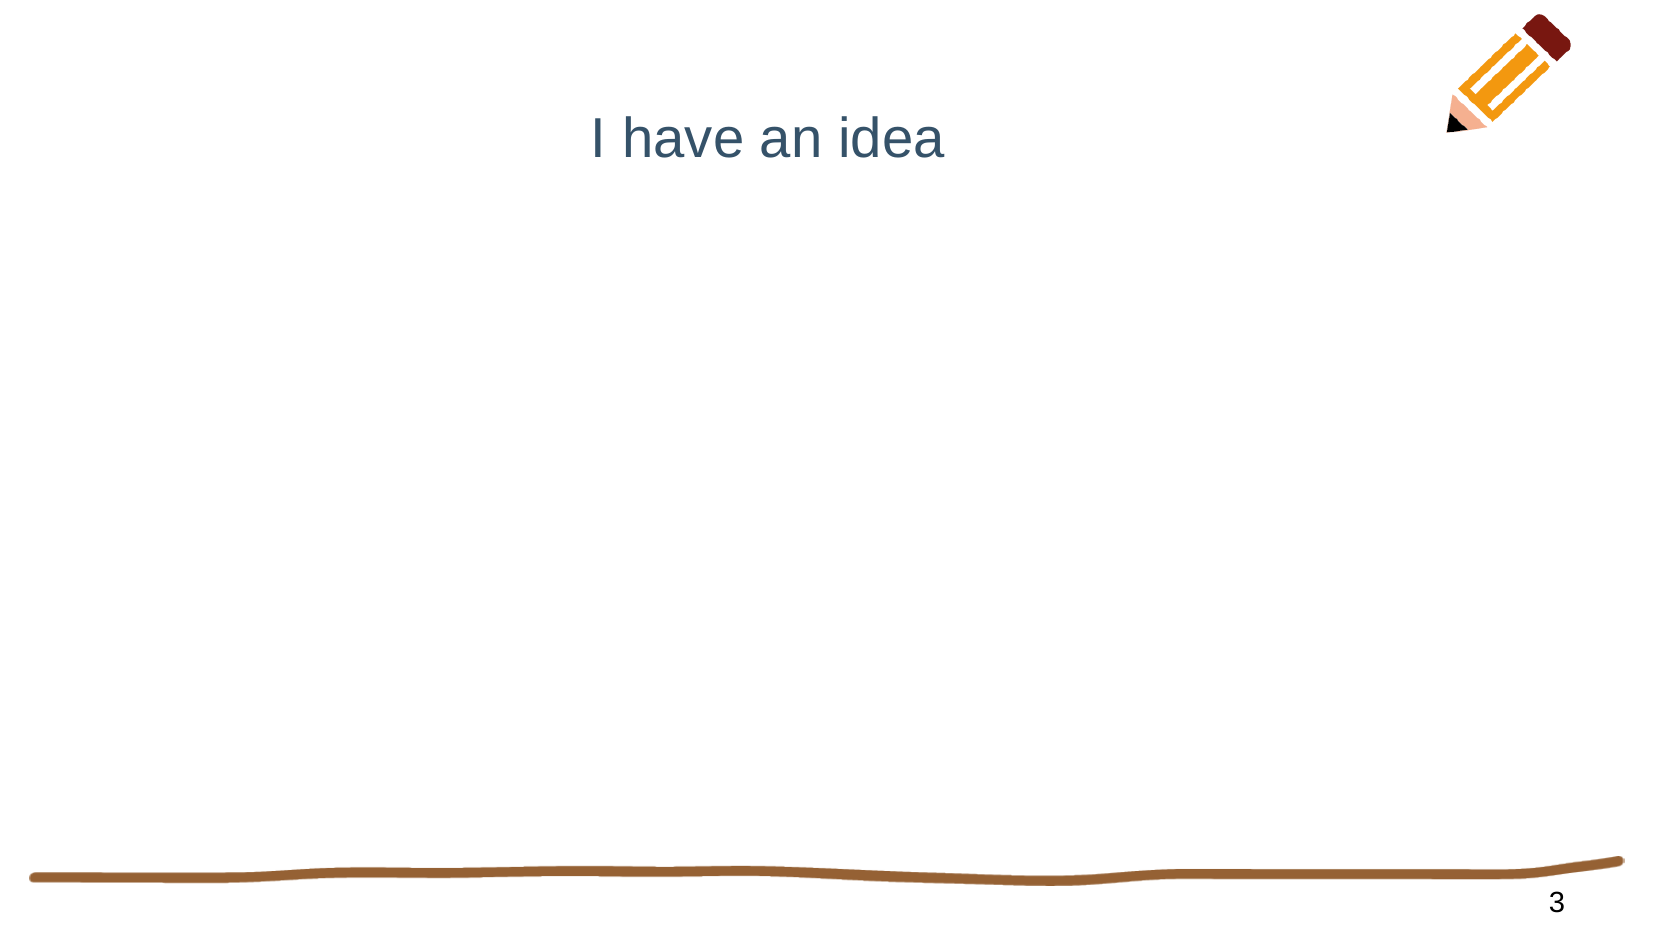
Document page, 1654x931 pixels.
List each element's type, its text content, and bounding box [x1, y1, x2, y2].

picture [1446, 14, 1571, 133]
picture [29, 856, 1625, 886]
title I have an idea [88, 29, 1447, 562]
